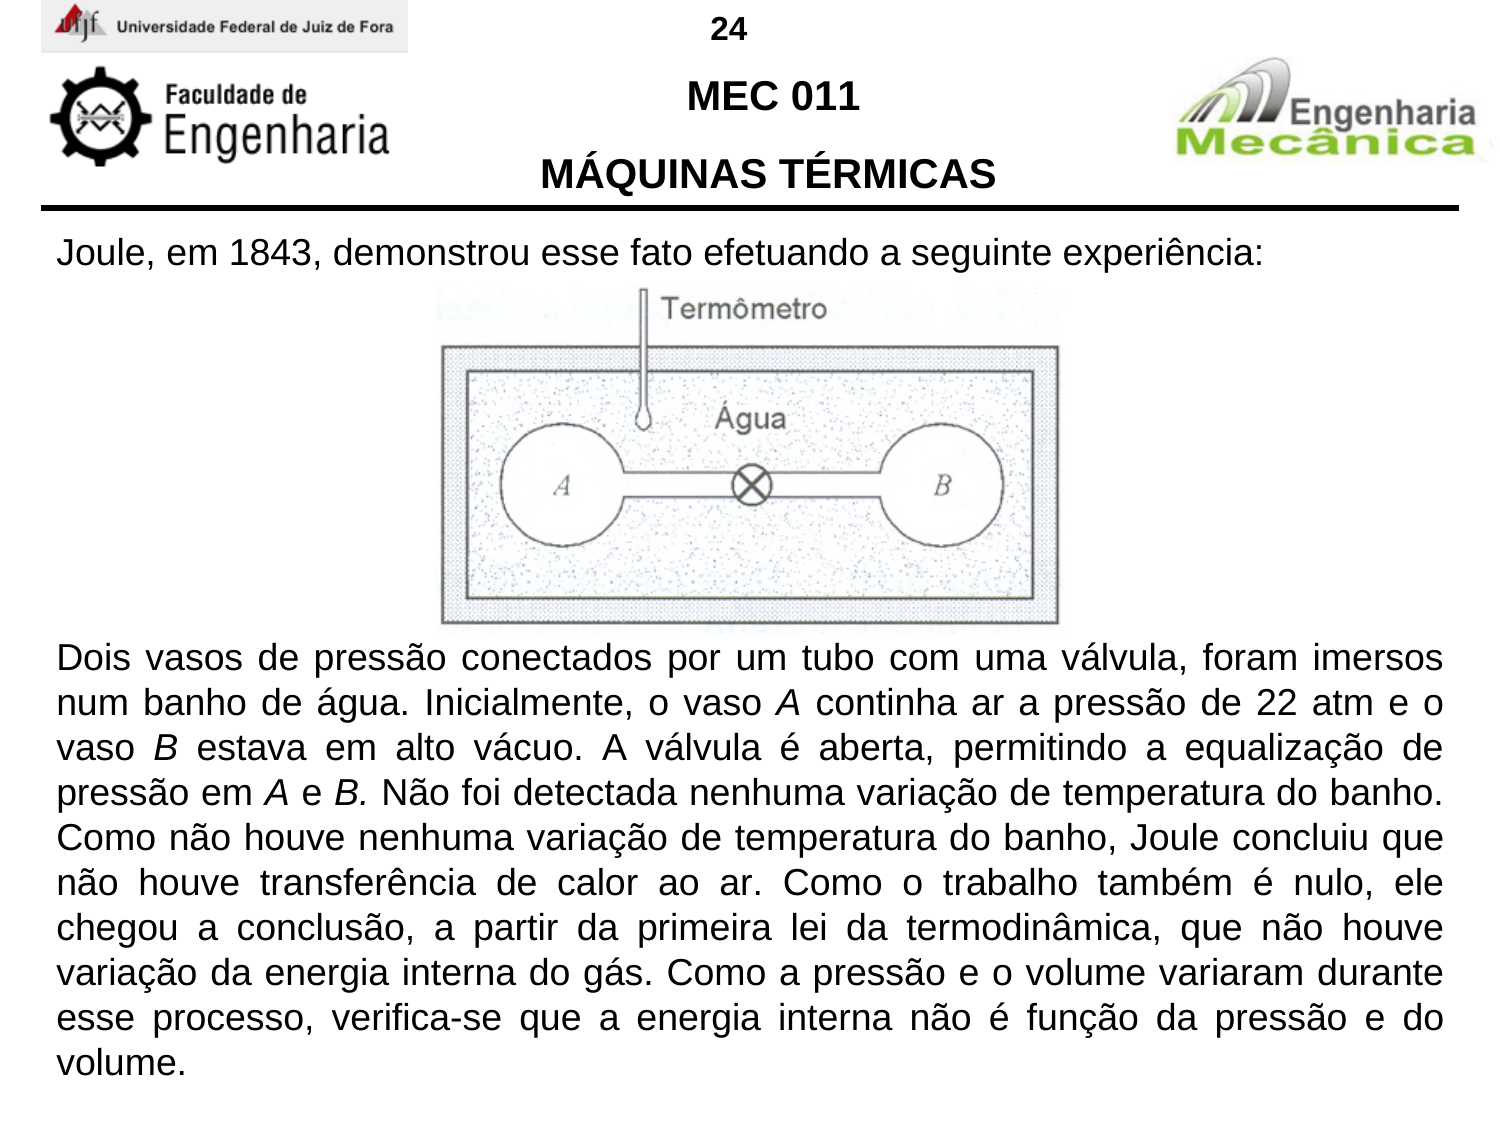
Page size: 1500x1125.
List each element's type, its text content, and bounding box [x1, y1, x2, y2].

text_box Joule, em 1843, demonstrou esse fato efetuando a seguinte experiência: Dois vasos de pressão conectados por um tubo com uma válvula, foram imersos num banho de água. Inicialmente, o vaso A continha ar a pressão de 22 atm e o vaso B estava em alto vácuo. A válvula é aberta, permitindo a equalização de pressão em A e B. Não foi detectada nenhuma variação de temperatura do banho. Como não houve nenhuma variação de temperatura do banho, Joule concluiu que não houve transferência de calor ao ar. Como o trabalho também é nulo, ele chegou a conclusão, a partir da primeira lei da termodinâmica, que não houve variação da energia interna do gás. Como a pressão e o volume variaram durante esse processo, verifica-se que a energia interna não é função da pressão e do volume. [41, 219, 1459, 1091]
picture [41, 0, 408, 174]
picture [435, 280, 1065, 634]
picture [1151, 54, 1500, 167]
